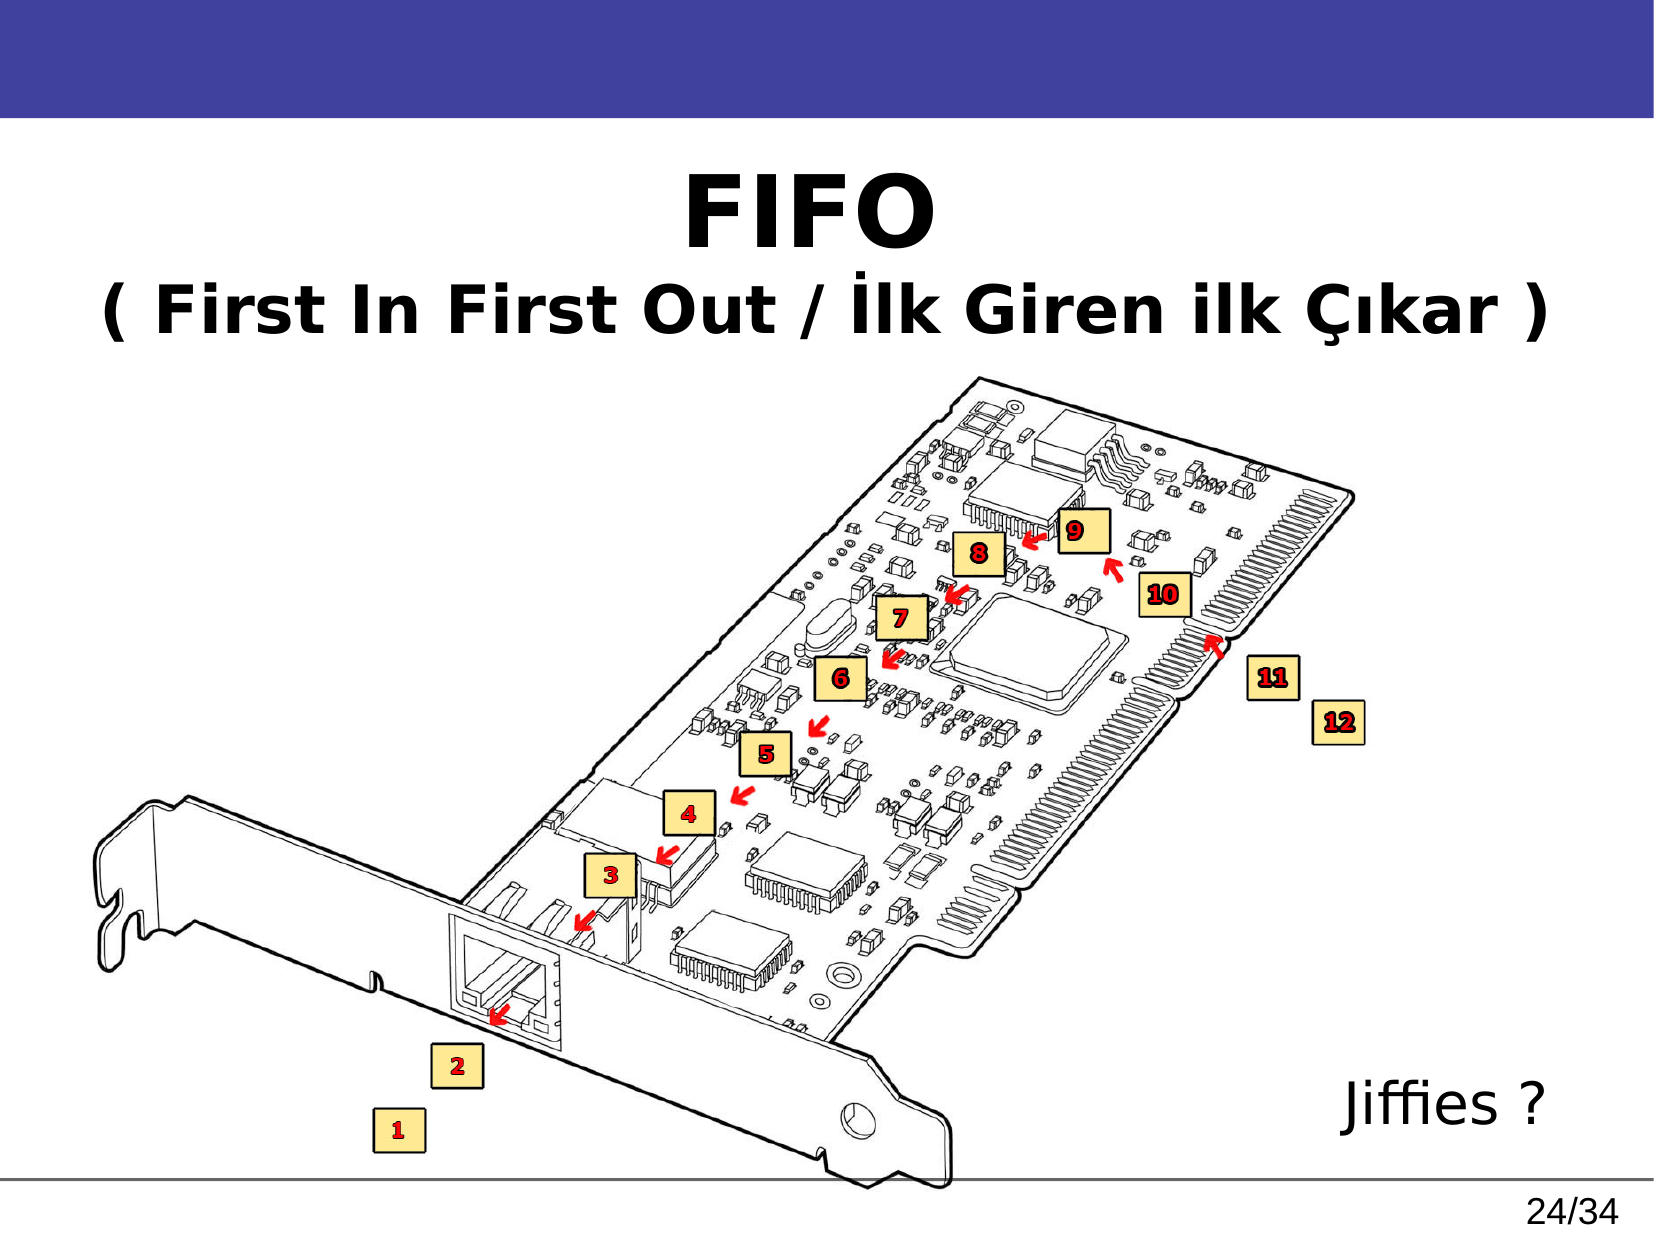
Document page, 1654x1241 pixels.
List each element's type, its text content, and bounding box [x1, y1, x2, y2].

text_box Jiffies ? [1329, 1062, 1566, 1146]
text_box FIFO ( First In First Out / İlk Giren ilk Çıkar ) [0, 147, 1654, 357]
picture [59, 357, 1388, 1211]
text_box <number>/34 [1511, 1183, 1654, 1241]
